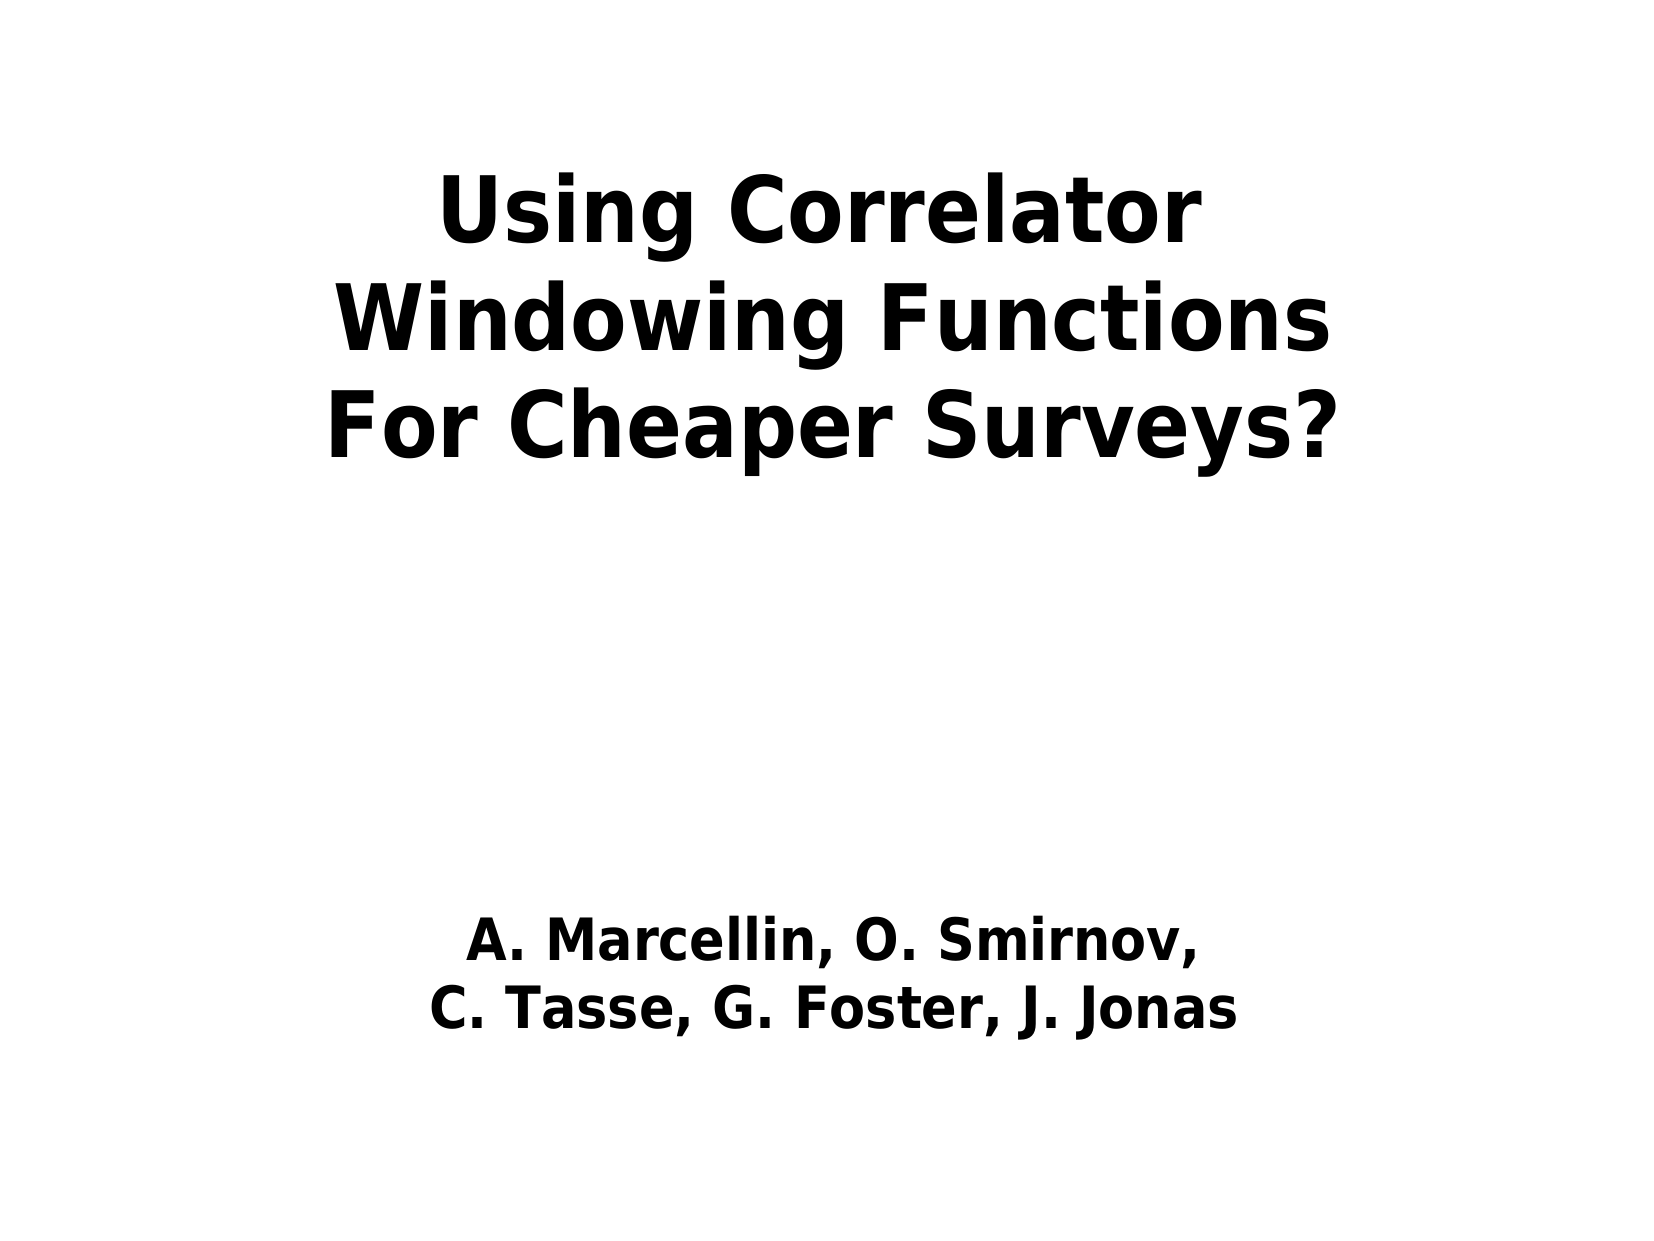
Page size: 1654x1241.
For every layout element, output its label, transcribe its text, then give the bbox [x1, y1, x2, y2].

subtitle Using Correlator Windowing Functions For Cheaper Surveys? A. Marcellin, O. Smirnov, C. Tasse, G. Foster, J. Jonas [90, 120, 1579, 1081]
